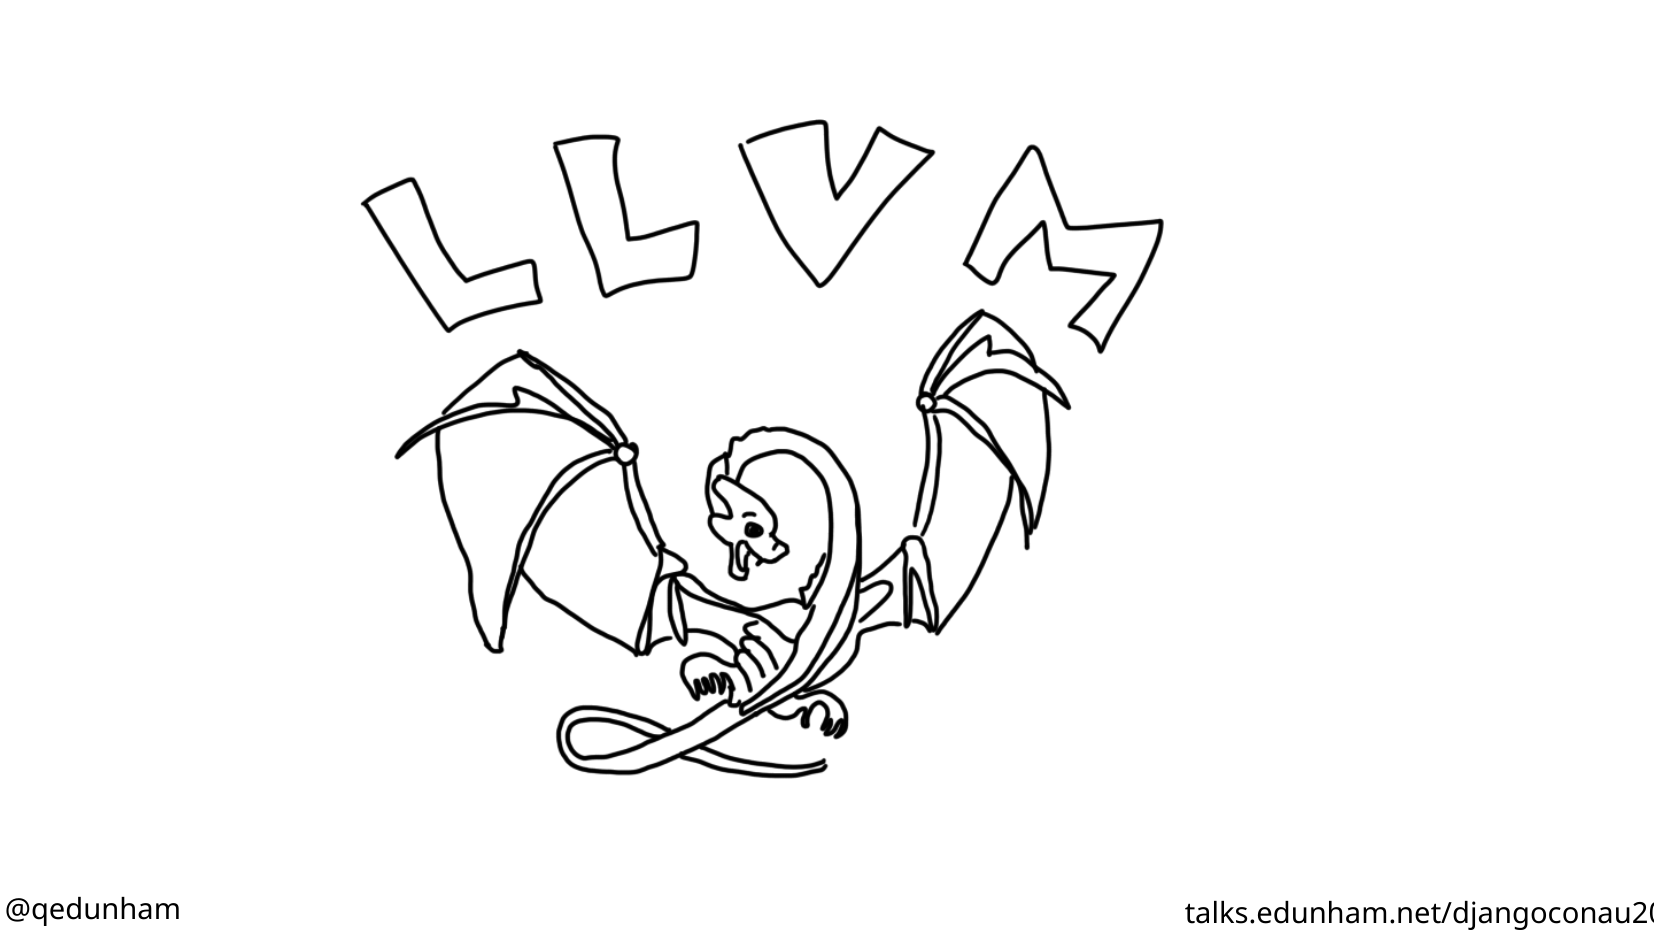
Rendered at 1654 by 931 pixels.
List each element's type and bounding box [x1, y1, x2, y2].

picture [360, 119, 1164, 779]
